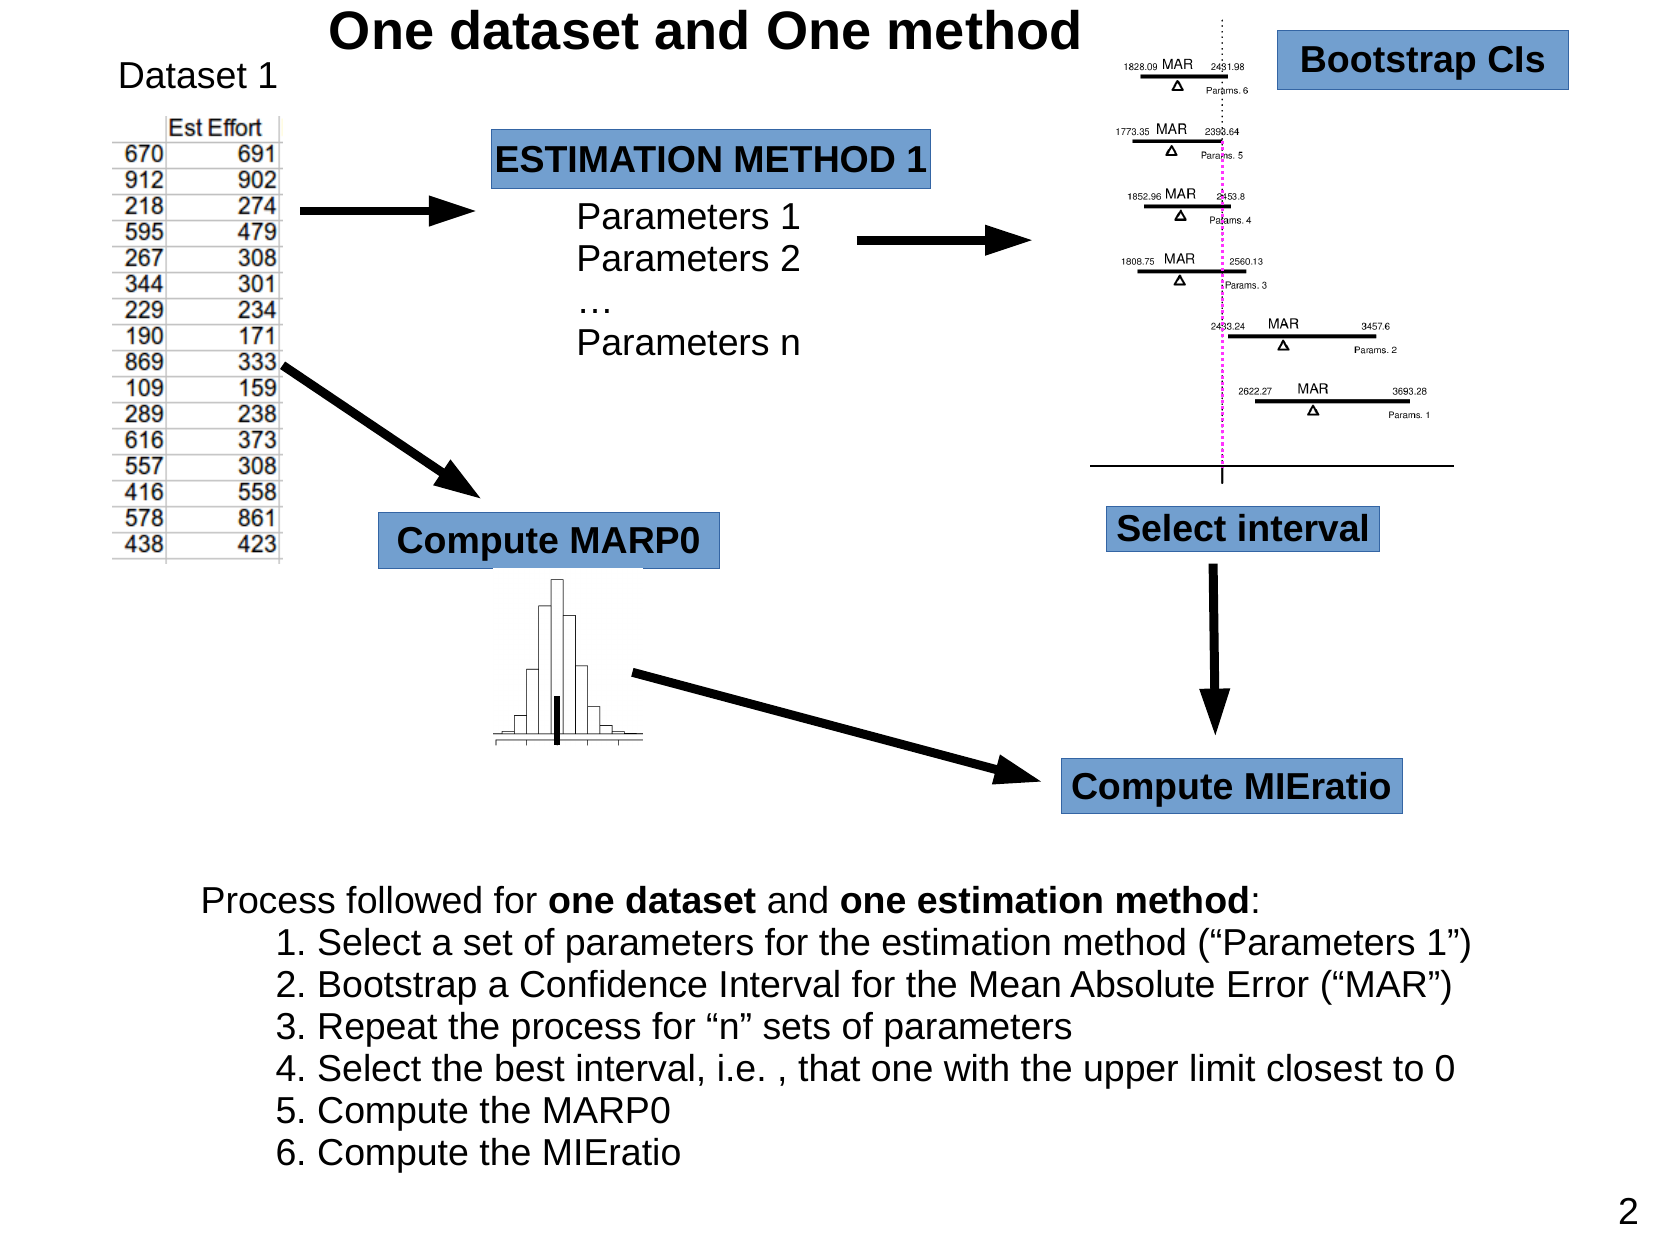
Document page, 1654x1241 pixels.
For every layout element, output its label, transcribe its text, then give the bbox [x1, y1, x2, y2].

title One dataset and One method [280, 0, 1132, 61]
text_box Compute MIEratio [1061, 758, 1403, 814]
text_box Compute MARP0 [378, 512, 720, 569]
text_box Bootstrap CIs [1277, 30, 1569, 90]
picture [493, 568, 643, 746]
text_box Process followed for one dataset and one estimation method: 1. Select a set of parameters for the estimation method (“Parameters 1”) 2. Bootstrap a Confidence Interval for the Mean Absolute Error (“MAR”) 3. Repeat the process for “n” sets of parameters 4. Select the best interval, i.e. , that one with the upper limit closest to 0 5. Compute the MARP0 6. Compute the MIEratio [185, 872, 1541, 1223]
text_box ESTIMATION METHOD 1 [491, 129, 931, 189]
text_box Parameters 1 Parameters 2 … Parameters n [561, 188, 820, 372]
picture [1090, 19, 1454, 487]
text_box Dataset 1 [103, 46, 294, 104]
picture [112, 116, 283, 564]
text_box Select interval [1106, 506, 1380, 552]
